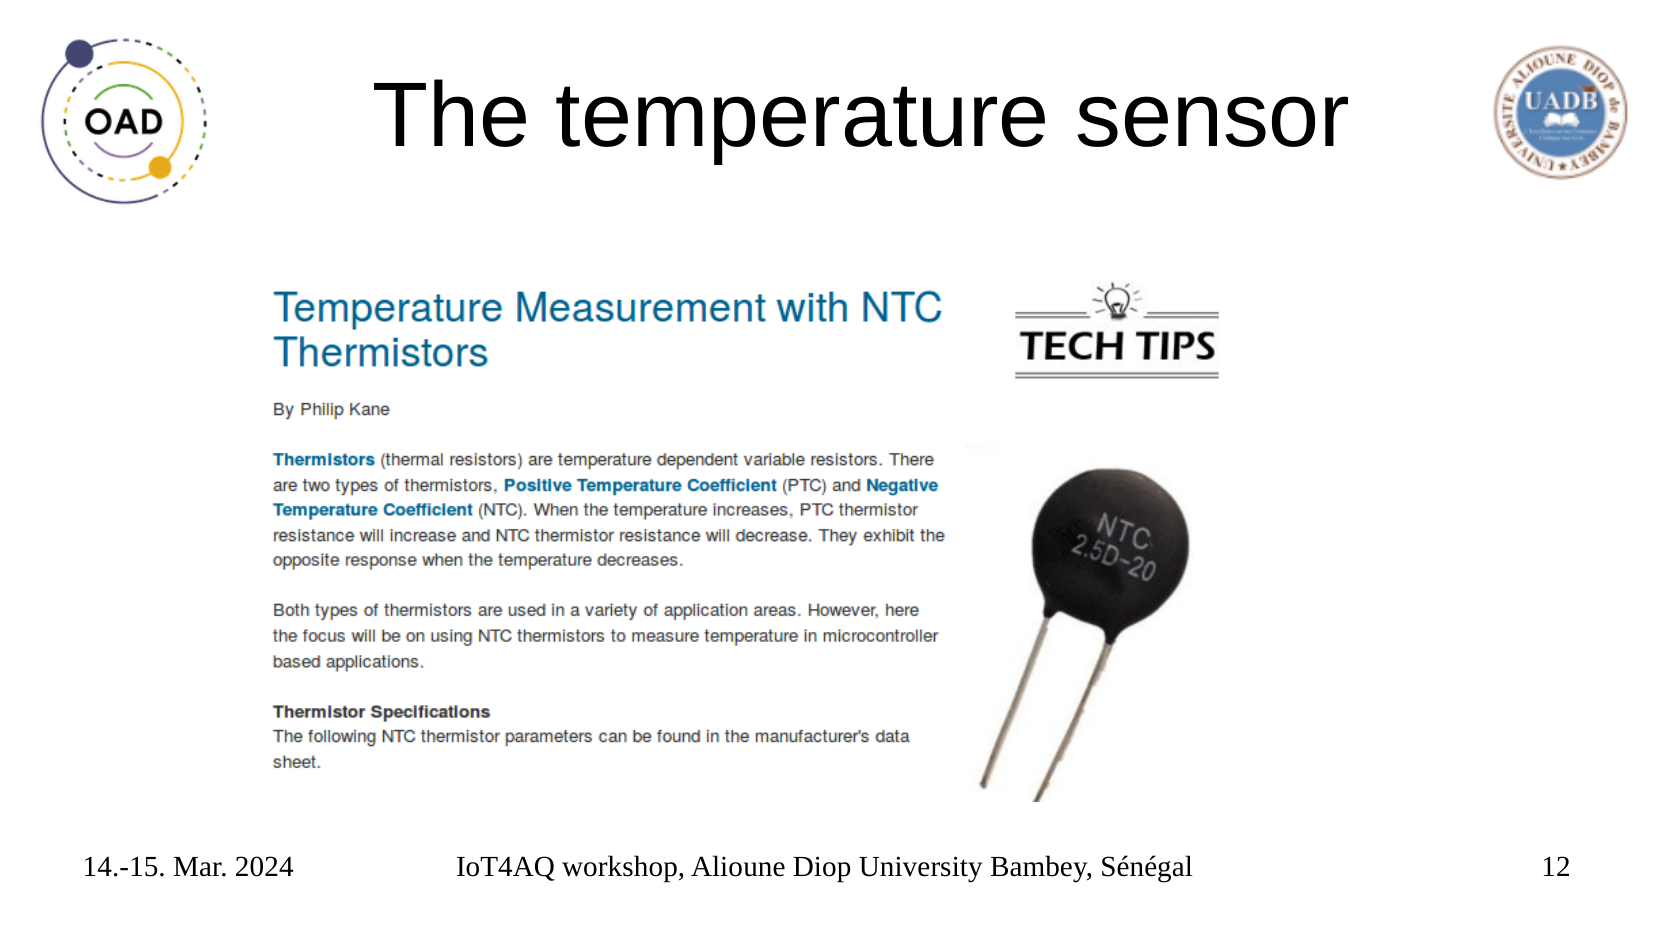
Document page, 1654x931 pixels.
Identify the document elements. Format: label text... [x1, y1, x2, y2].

picture [0, 24, 242, 225]
picture [250, 262, 1238, 802]
title The temperature sensor [278, 37, 1446, 193]
picture [1482, 37, 1641, 188]
